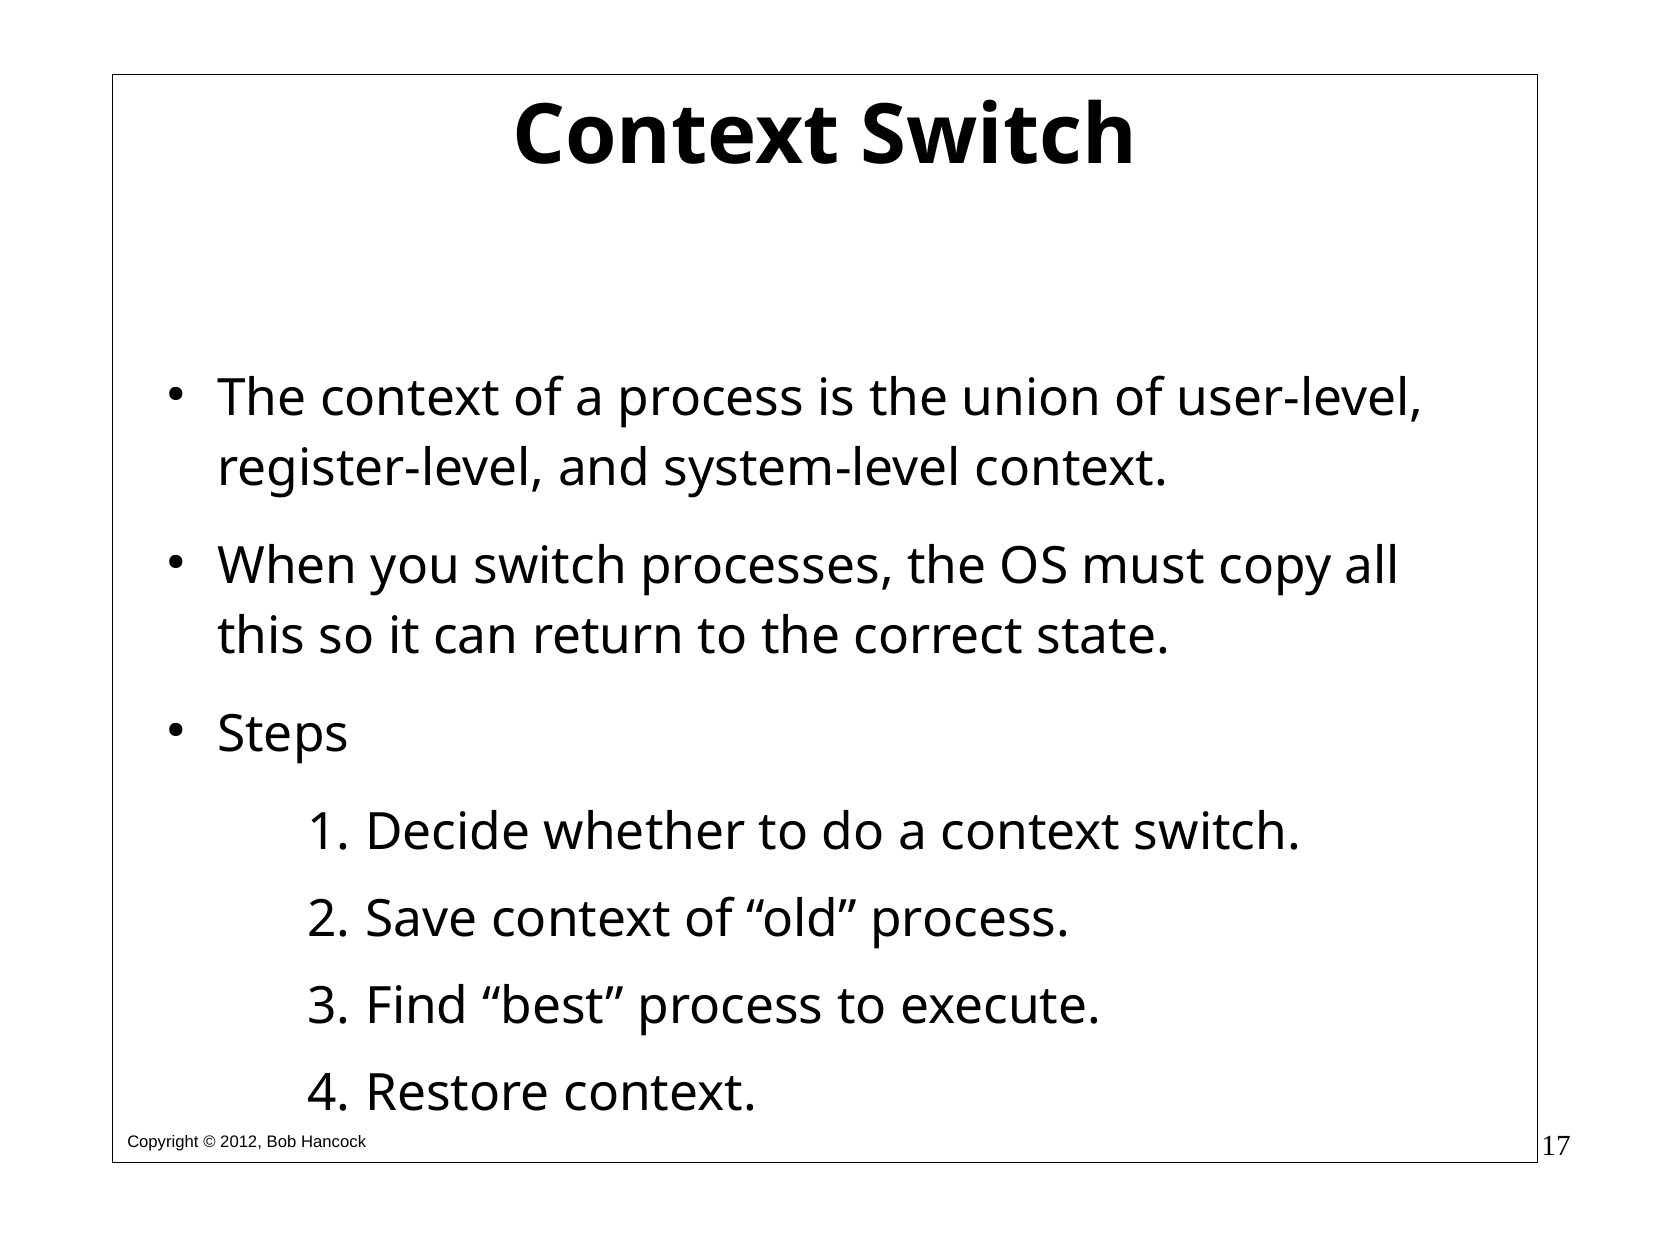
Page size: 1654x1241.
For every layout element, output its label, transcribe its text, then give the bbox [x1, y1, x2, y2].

list The context of a process is the union of user-level, register-level, and system-level context. When you switch processes, the OS must copy all this so it can return to the correct state. Steps Decide whether to do a context switch. Save context of “old” process. Find “best” process to execute. Restore context. [150, 262, 1501, 1126]
title Context Switch [112, 75, 1538, 188]
text_box Copyright © 2012, Bob Hancock [112, 1125, 382, 1159]
